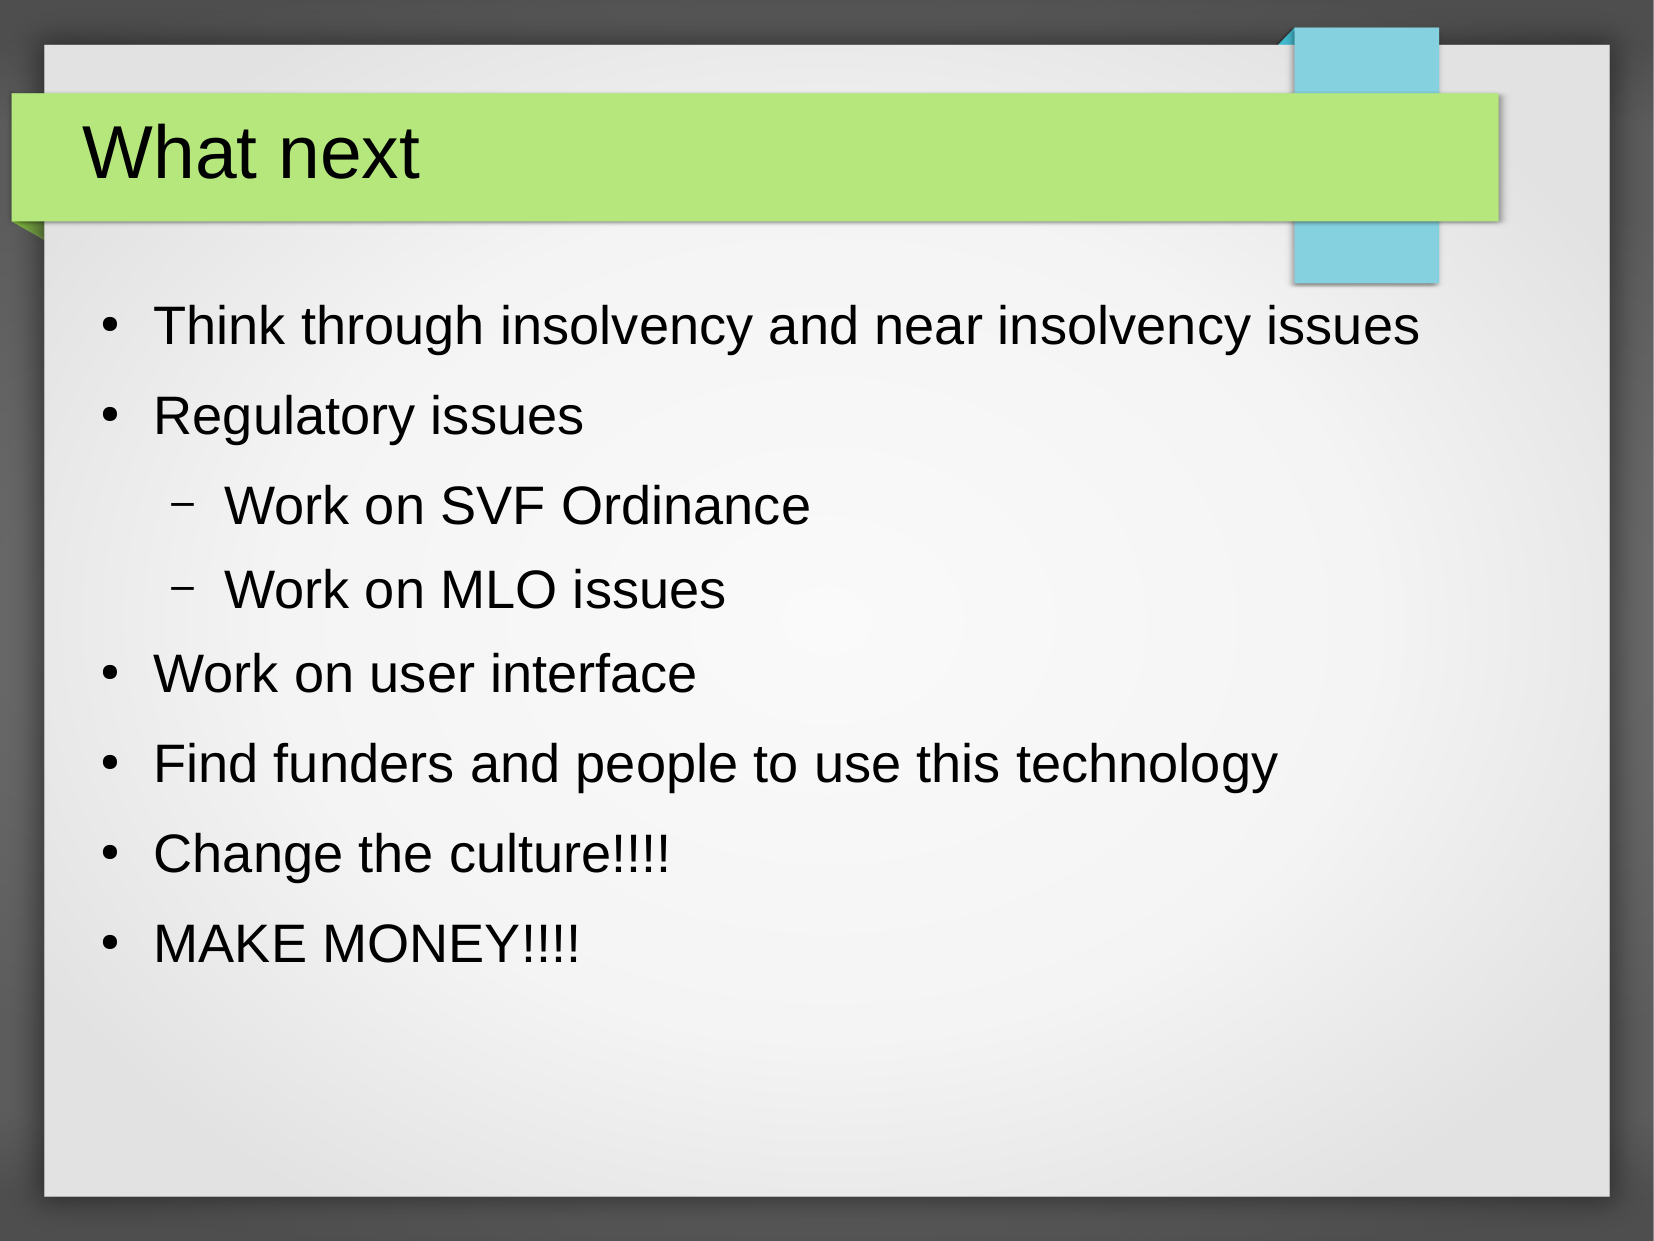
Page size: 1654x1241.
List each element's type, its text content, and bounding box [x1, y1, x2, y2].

list Think through insolvency and near insolvency issues Regulatory issues Work on SVF Ordinance Work on MLO issues Work on user interface Find funders and people to use this technology Change the culture!!!! MAKE MONEY!!!! [82, 295, 1571, 1015]
picture [0, 0, 1654, 1241]
title What next [82, 49, 1571, 257]
